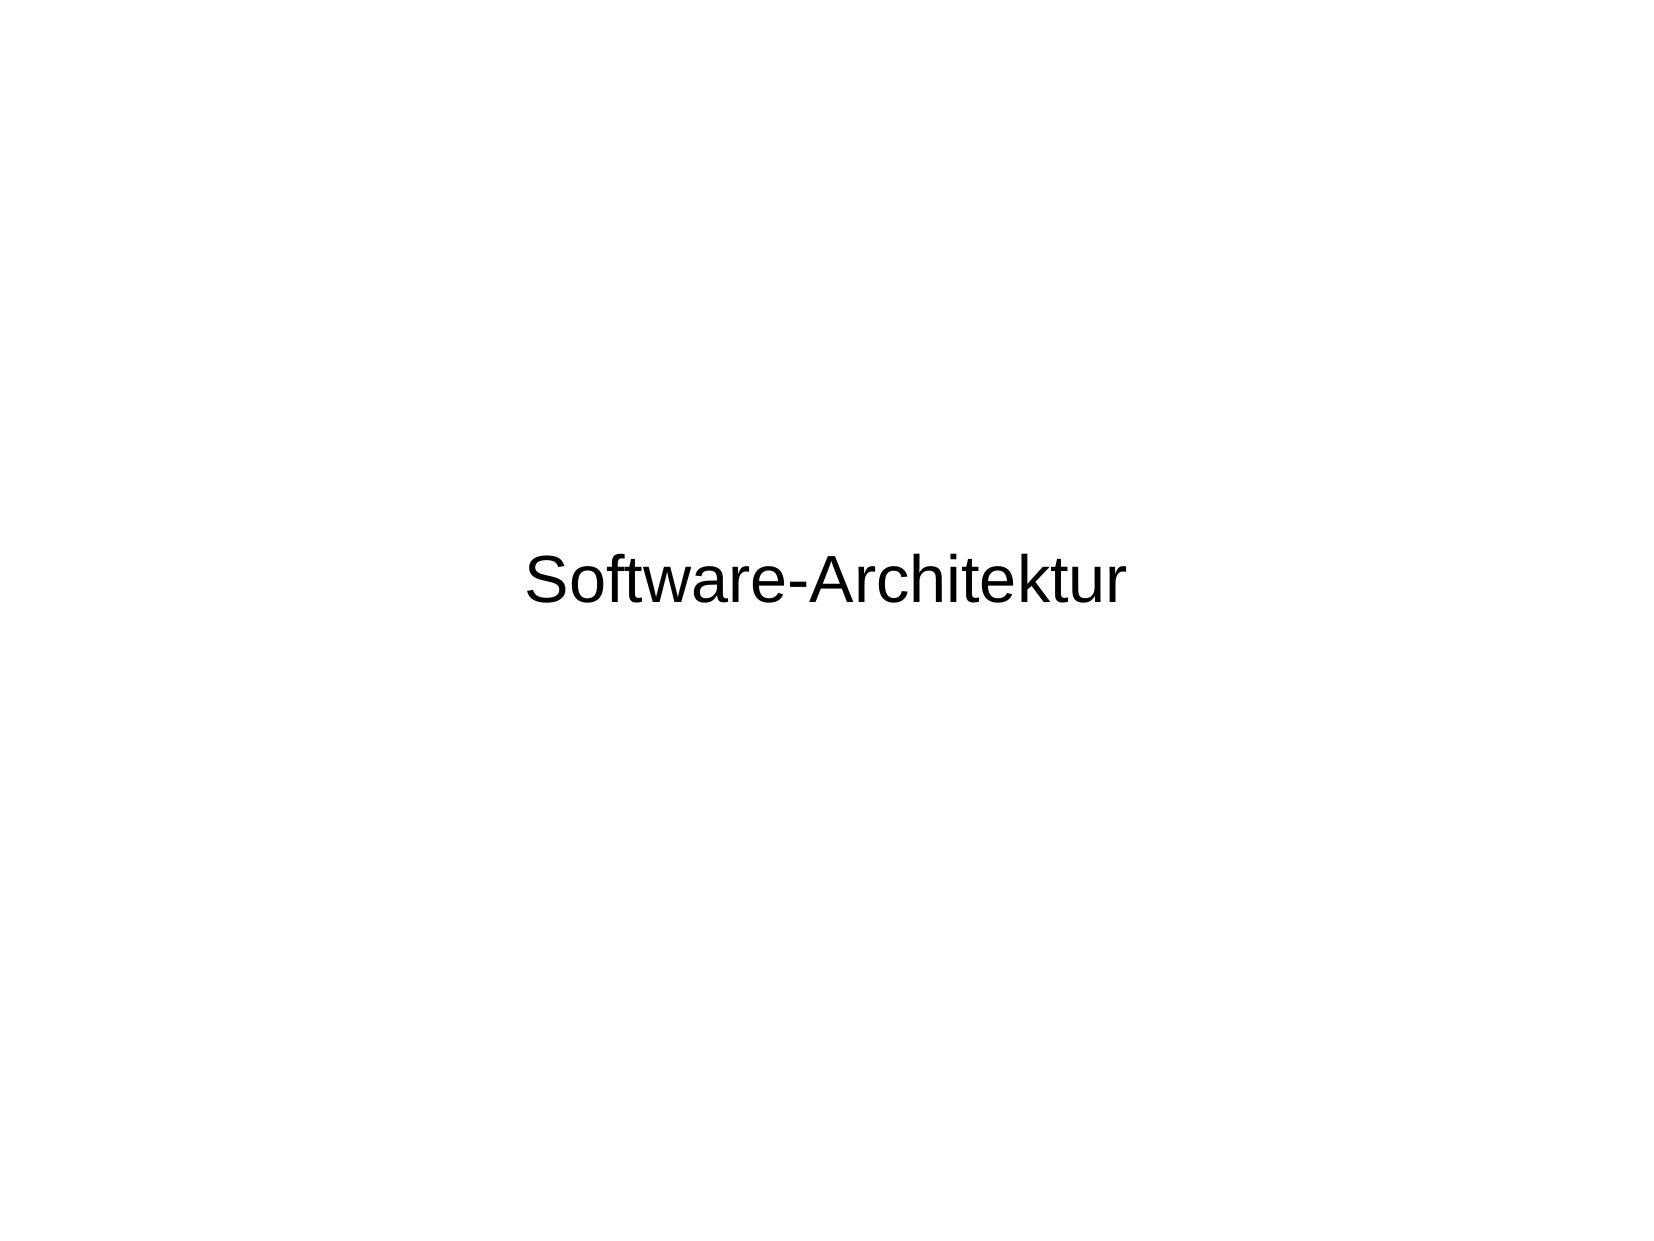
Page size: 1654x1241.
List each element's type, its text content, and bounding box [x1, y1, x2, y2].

subtitle Software-Architektur [82, 49, 1571, 1109]
